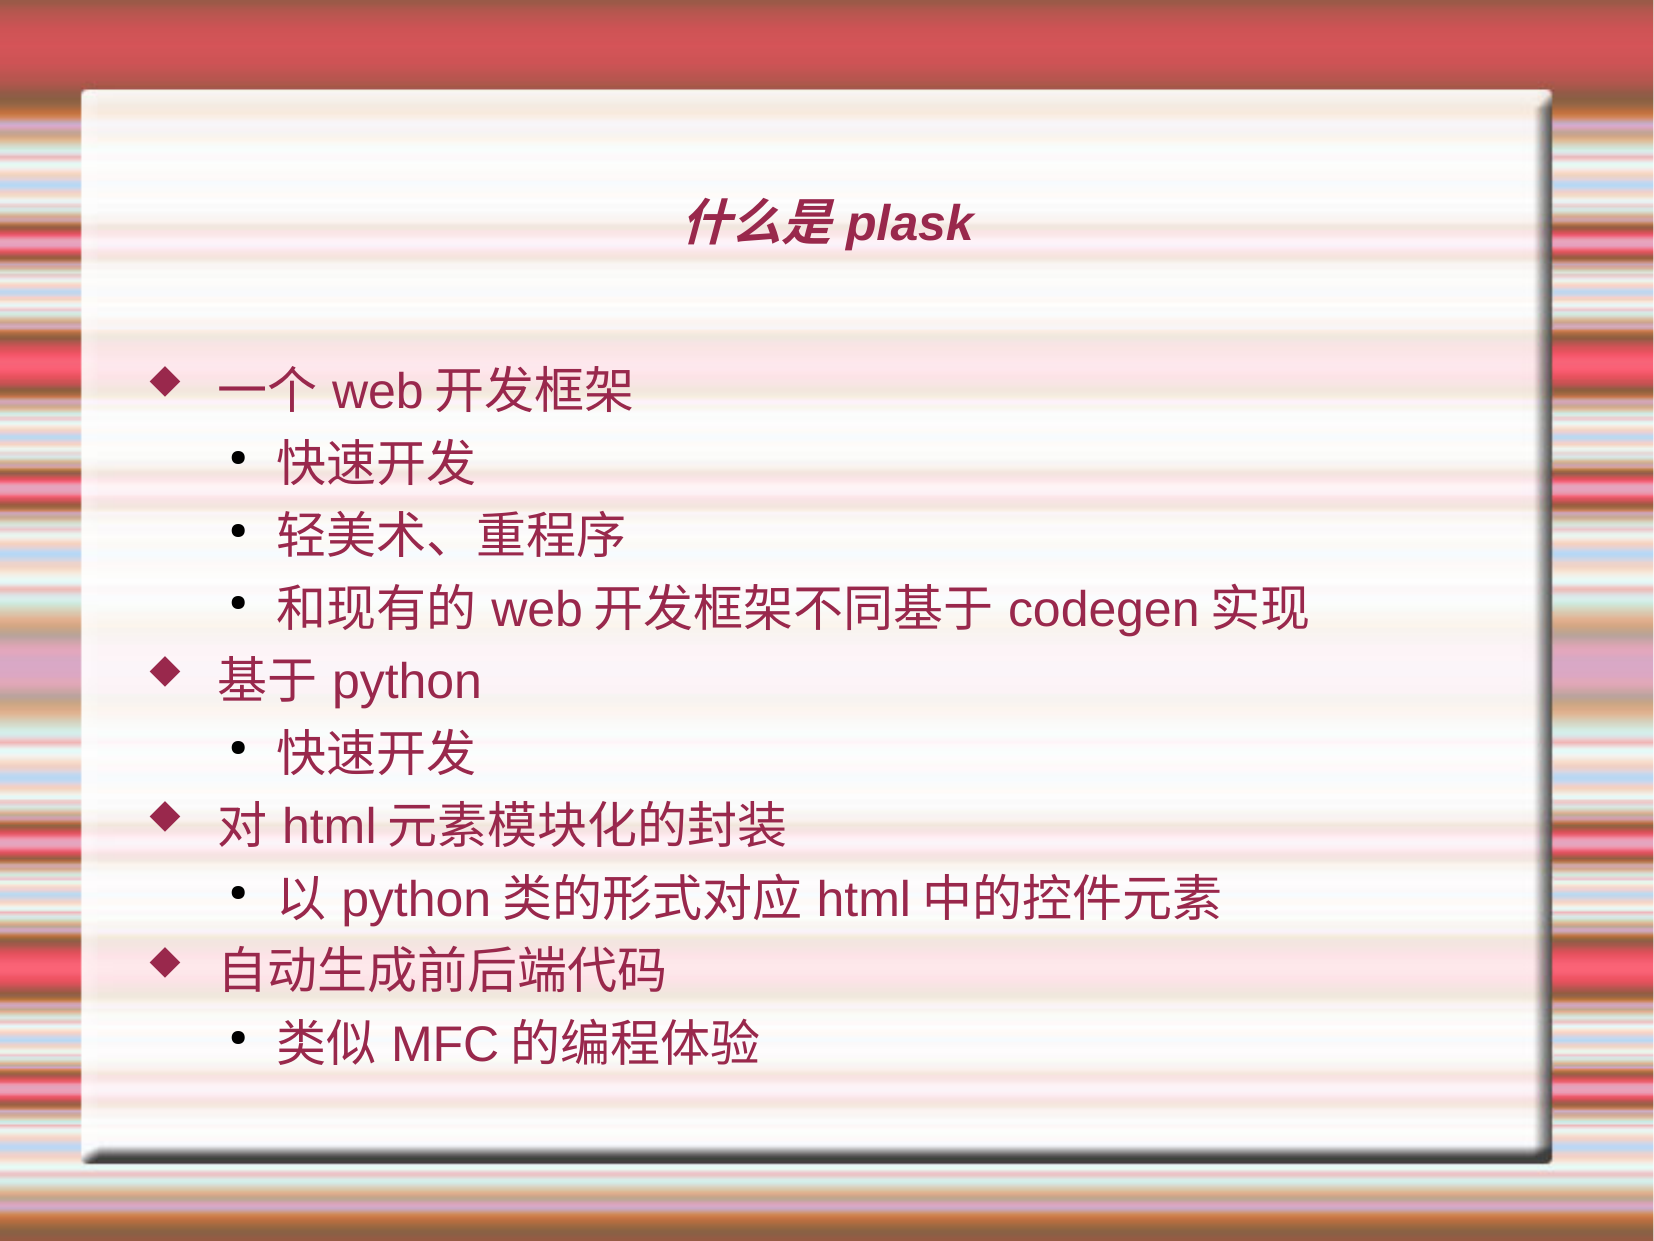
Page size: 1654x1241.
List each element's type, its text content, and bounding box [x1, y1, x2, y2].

title 什么是plask [121, 114, 1534, 322]
picture [0, 0, 1654, 1241]
list 一个web开发框架 快速开发 轻美术、重程序 和现有的web开发框架不同基于codegen实现 基于python 快速开发 对html元素模块化的封装 以python类的形式对应html中的控件元素 自动生成前后端代码 类似MFC的编程体验 [134, 350, 1516, 1132]
